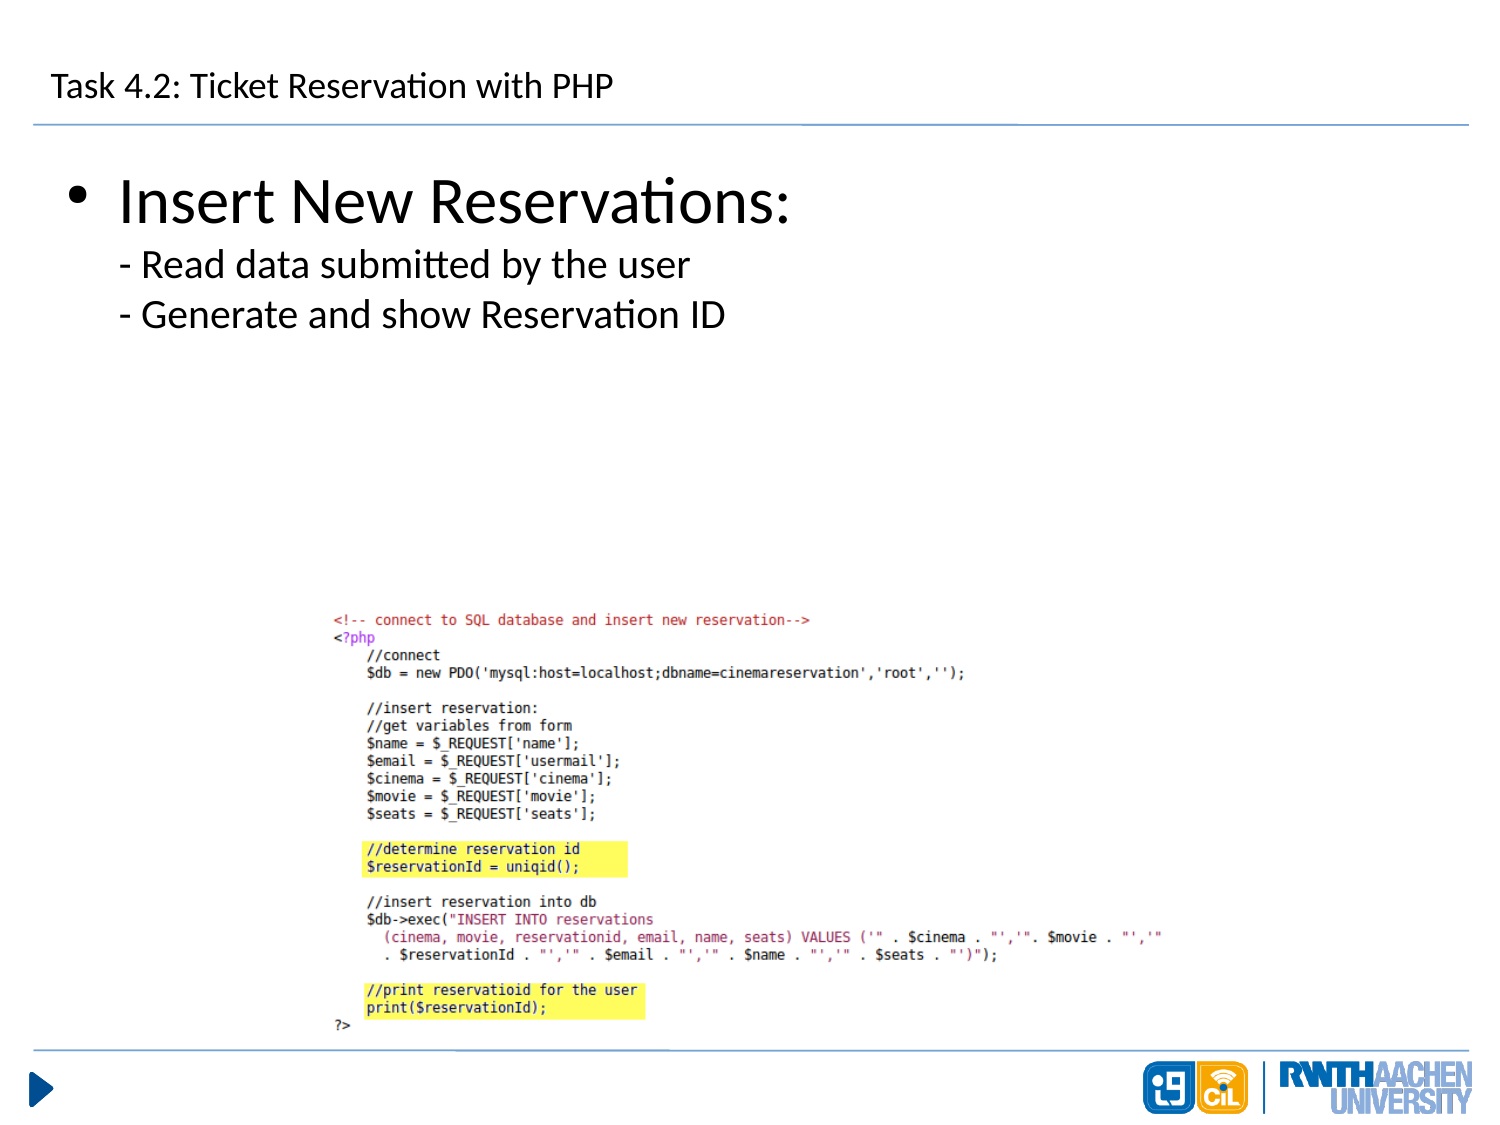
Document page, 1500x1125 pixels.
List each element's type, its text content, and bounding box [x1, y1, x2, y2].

list Insert New Reservations: - Read data submitted by the user - Generate and show Reservation ID [33, 149, 1469, 572]
picture [1143, 1061, 1472, 1114]
picture [328, 611, 1174, 1035]
title Task 4.2: Ticket Reservation with PHP [35, 42, 1469, 125]
